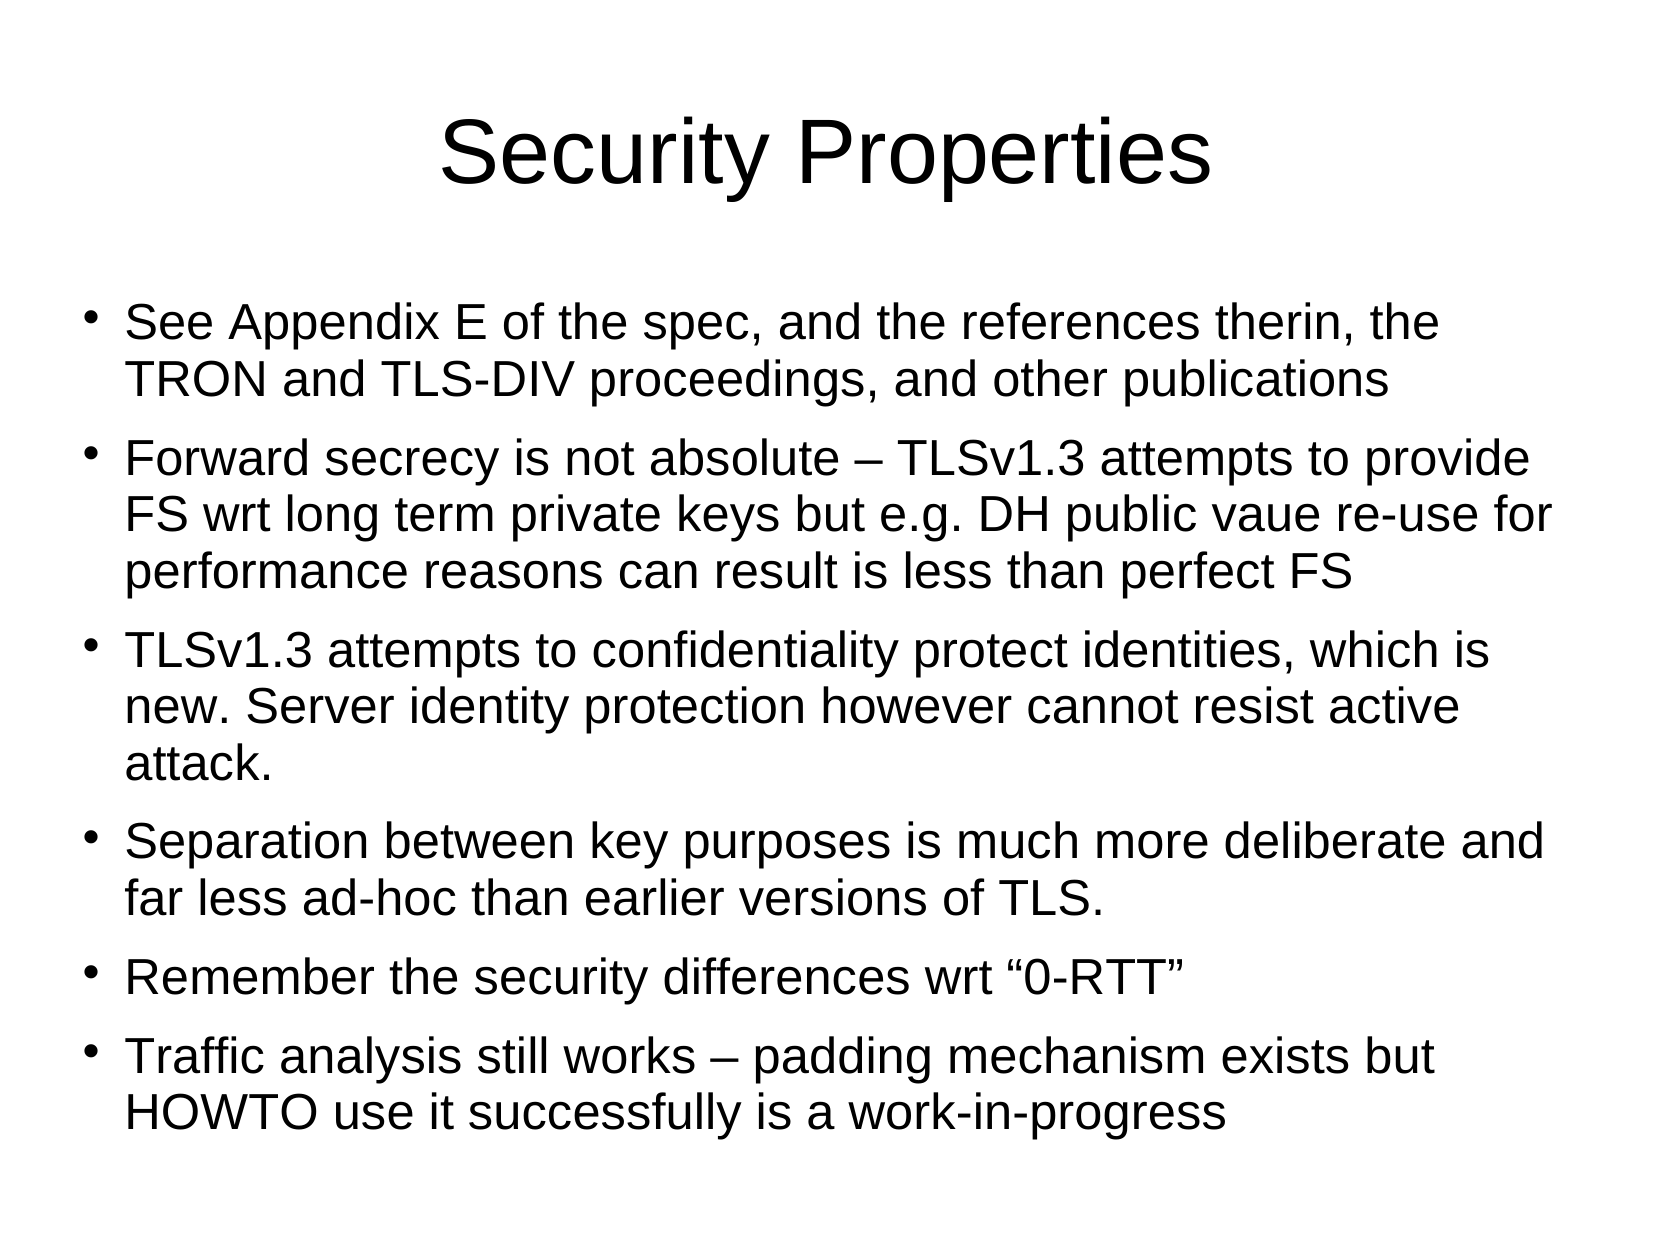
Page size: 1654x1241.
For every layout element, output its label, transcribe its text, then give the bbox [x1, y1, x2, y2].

list See Appendix E of the spec, and the references therin, the TRON and TLS-DIV proceedings, and other publications Forward secrecy is not absolute – TLSv1.3 attempts to provide FS wrt long term private keys but e.g. DH public vaue re-use for performance reasons can result is less than perfect FS TLSv1.3 attempts to confidentiality protect identities, which is new. Server identity protection however cannot resist active attack. Separation between key purposes is much more deliberate and far less ad-hoc than earlier versions of TLS. Remember the security differences wrt “0-RTT” Traffic analysis still works – padding mechanism exists but HOWTO use it successfully is a work-in-progress [82, 290, 1571, 1158]
title Security Properties [82, 49, 1571, 257]
